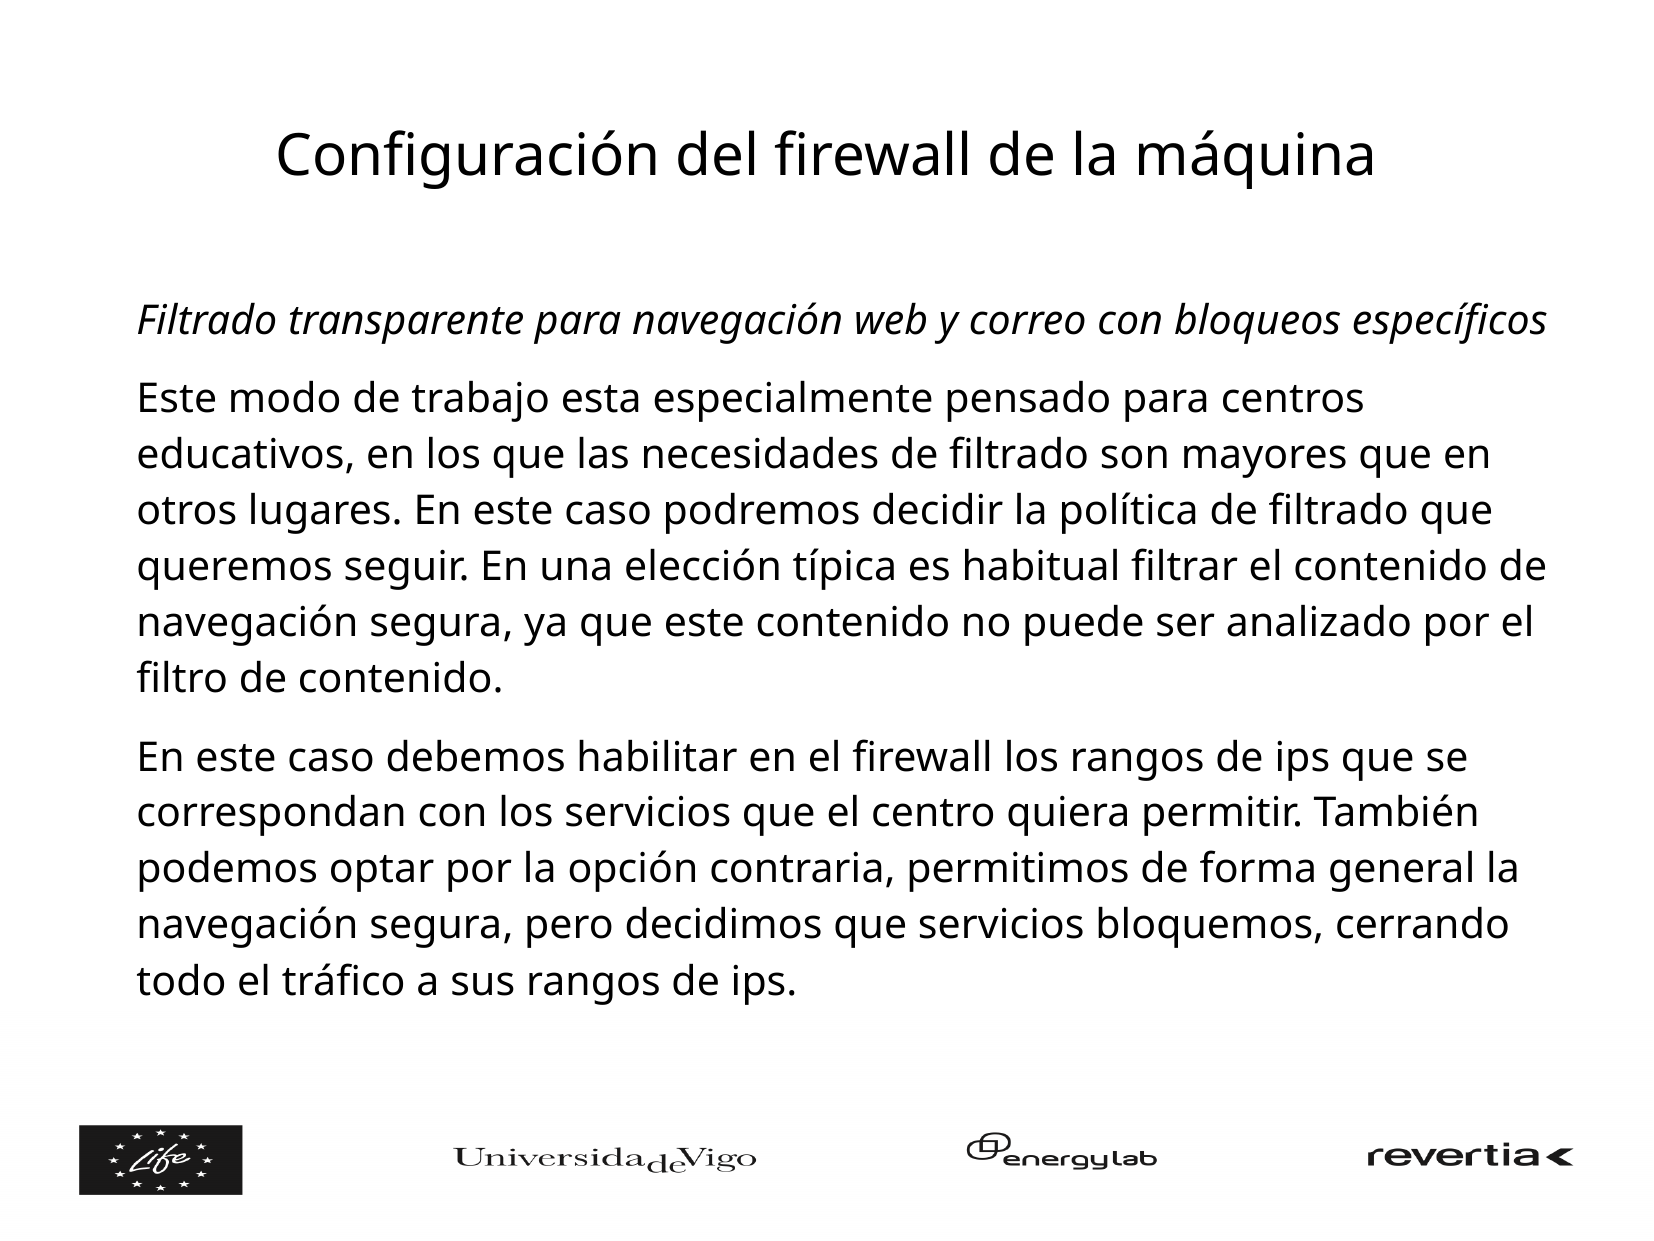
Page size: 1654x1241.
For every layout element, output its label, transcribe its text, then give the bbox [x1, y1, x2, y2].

title Configuración del firewall de la máquina [82, 49, 1571, 257]
list Filtrado transparente para navegación web y correo con bloqueos específicos Este modo de trabajo esta especialmente pensado para centros educativos, en los que las necesidades de filtrado son mayores que en otros lugares. En este caso podremos decidir la política de filtrado que queremos seguir. En una elección típica es habitual filtrar el contenido de navegación segura, ya que este contenido no puede ser analizado por el filtro de contenido. En este caso debemos habilitar en el firewall los rangos de ips que se correspondan con los servicios que el centro quiera permitir. También podemos optar por la opción contraria, permitimos de forma general la navegación segura, pero decidimos que servicios bloquemos, cerrando todo el tráfico a sus rangos de ips. [82, 290, 1571, 1010]
picture [0, 1009, 1654, 1241]
